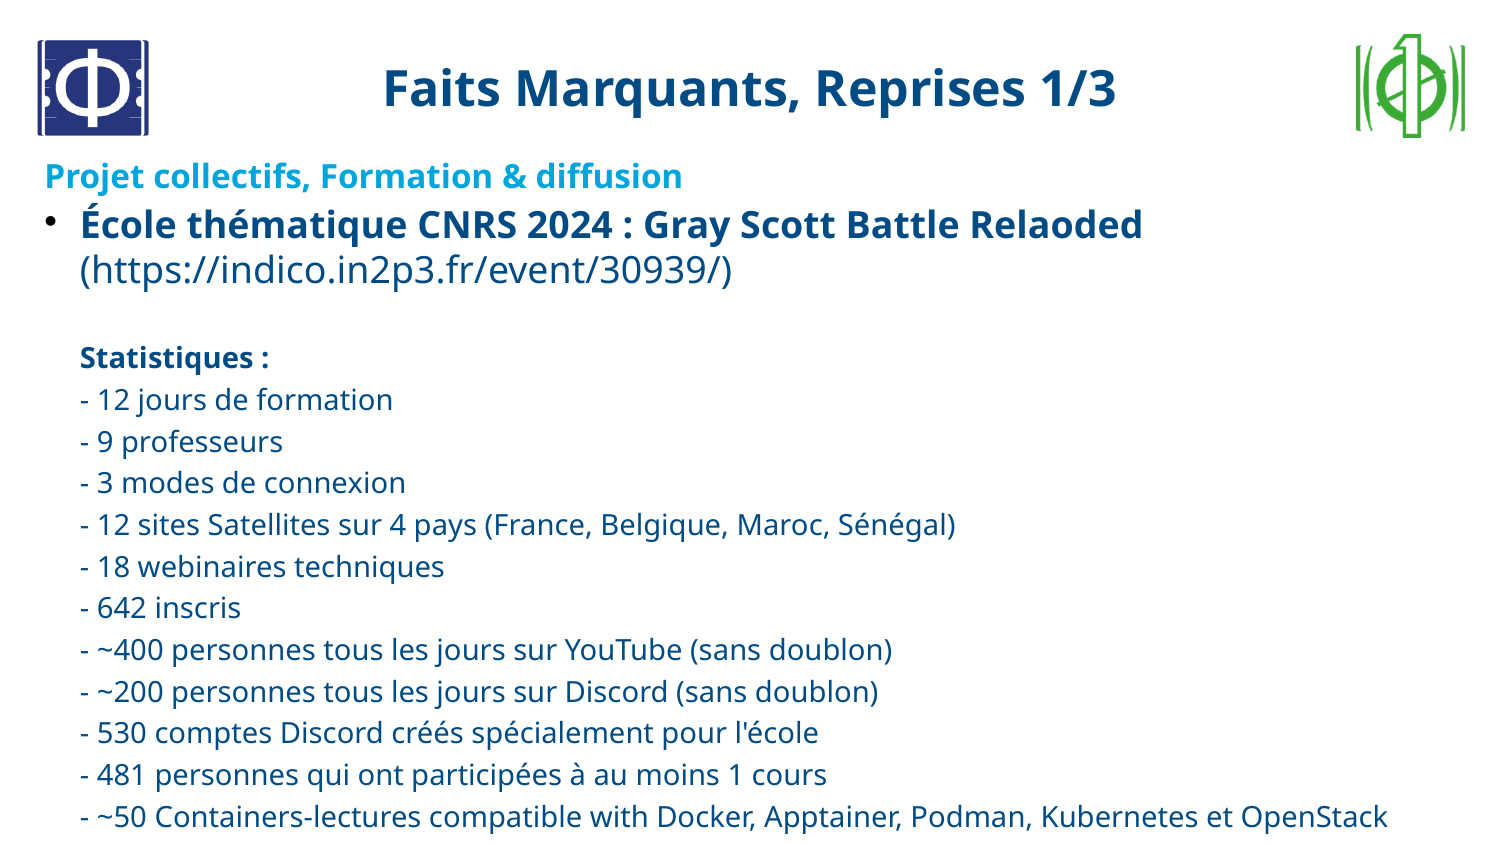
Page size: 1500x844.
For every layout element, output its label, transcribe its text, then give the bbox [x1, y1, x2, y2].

picture [1356, 34, 1465, 138]
picture [34, 36, 152, 140]
text_box Projet collectifs, Formation & diffusion École thématique CNRS 2024 : Gray Scott Battle Relaoded (https://indico.in2p3.fr/event/30939/) Statistiques : - 12 jours de formation - 9 professeurs - 3 modes de connexion - 12 sites Satellites sur 4 pays (France, Belgique, Maroc, Sénégal) - 18 webinaires techniques - 642 inscris - ~400 personnes tous les jours sur YouTube (sans doublon) - ~200 personnes tous les jours sur Discord (sans doublon) - 530 comptes Discord créés spécialement pour l'école - 481 personnes qui ont participées à au moins 1 cours - ~50 Containers-lectures compatible with Docker, Apptainer, Podman, Kubernetes et OpenStack [29, 147, 1477, 778]
text_box Faits Marquants, Reprises 1/3 [34, 35, 1356, 138]
